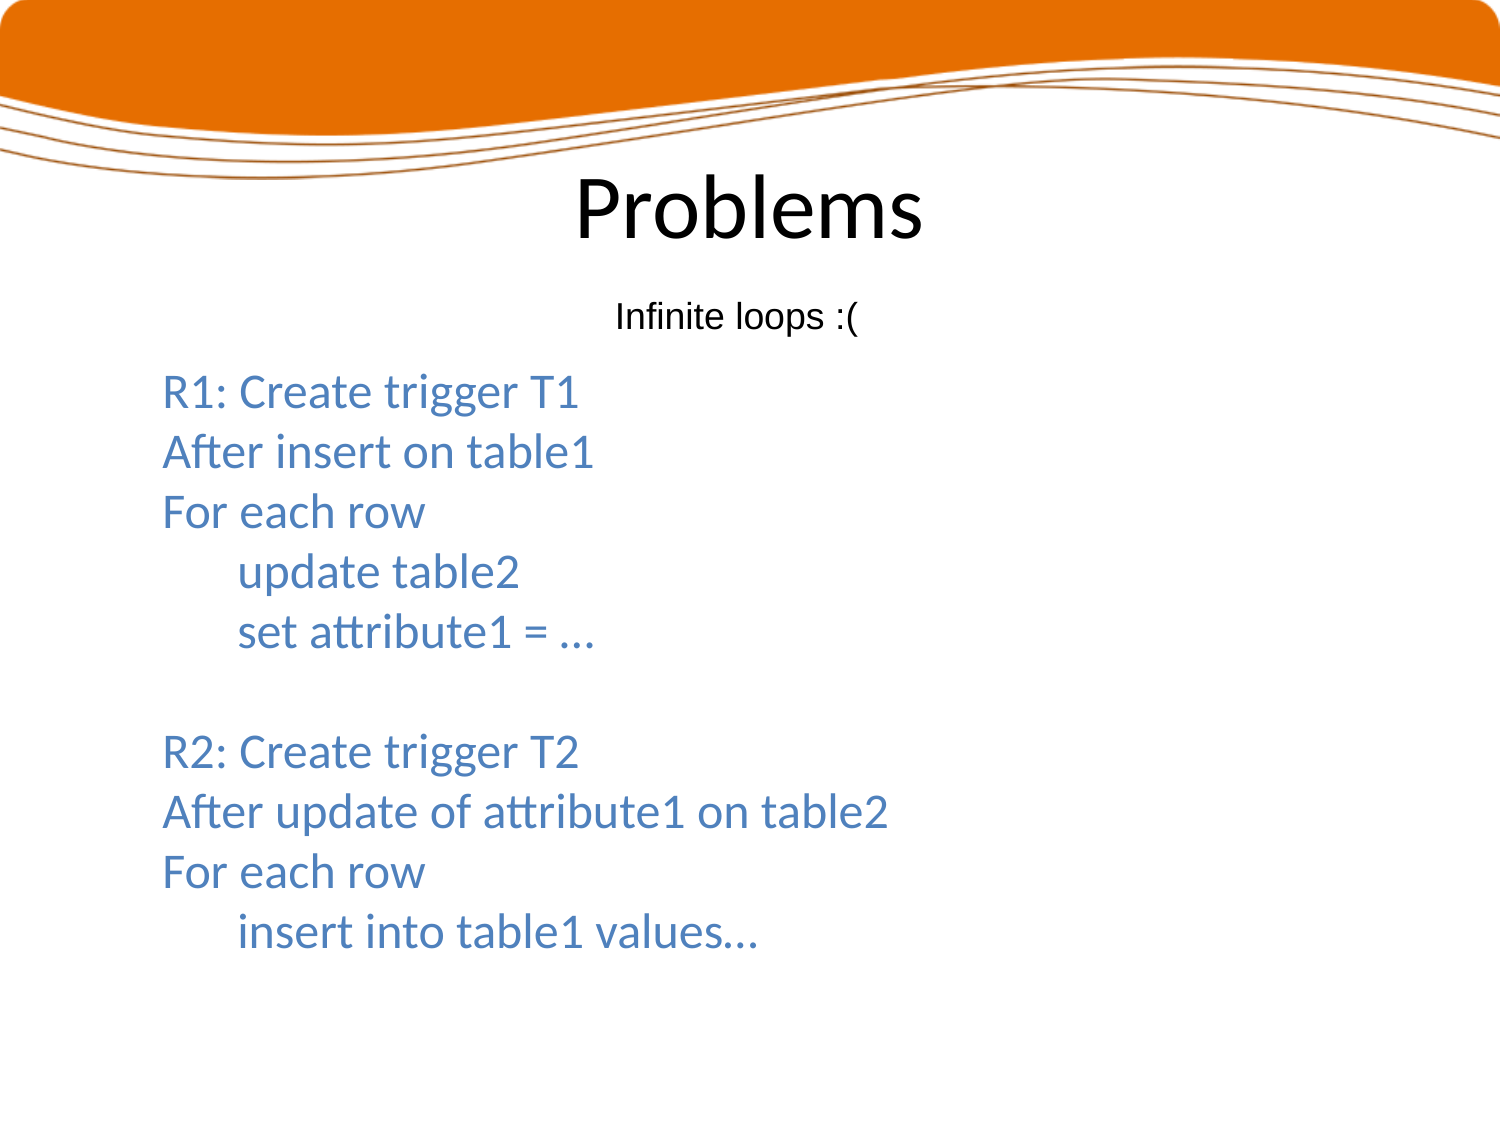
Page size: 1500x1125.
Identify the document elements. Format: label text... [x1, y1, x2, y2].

text_box Infinite loops :( [600, 288, 874, 346]
title Problems [75, 125, 1425, 279]
text_box R1: Create trigger T1 After insert on table1 For each row update table2 set attribute1 = … R2: Create trigger T2 After update of attribute1 on table2 For each row insert into table1 values… [147, 290, 1223, 966]
picture [0, 0, 1500, 180]
